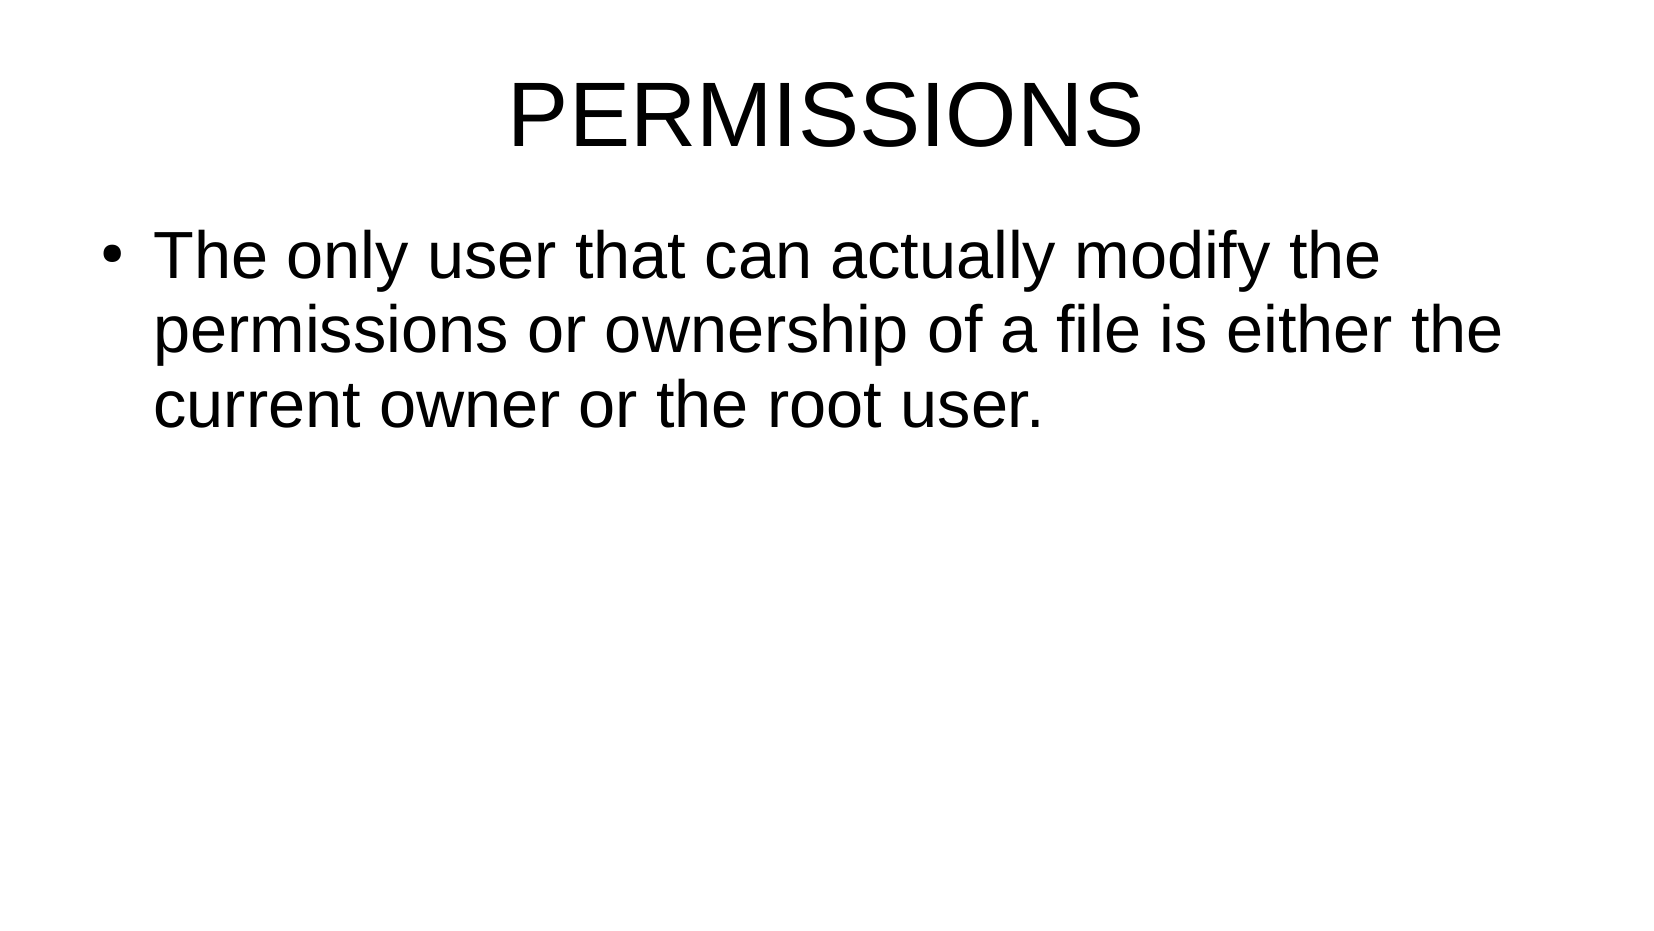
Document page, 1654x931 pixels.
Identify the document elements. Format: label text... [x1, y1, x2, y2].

title PERMISSIONS [82, 37, 1571, 193]
list The only user that can actually modify the permissions or ownership of a file is either the current owner or the root user. [82, 217, 1571, 758]
